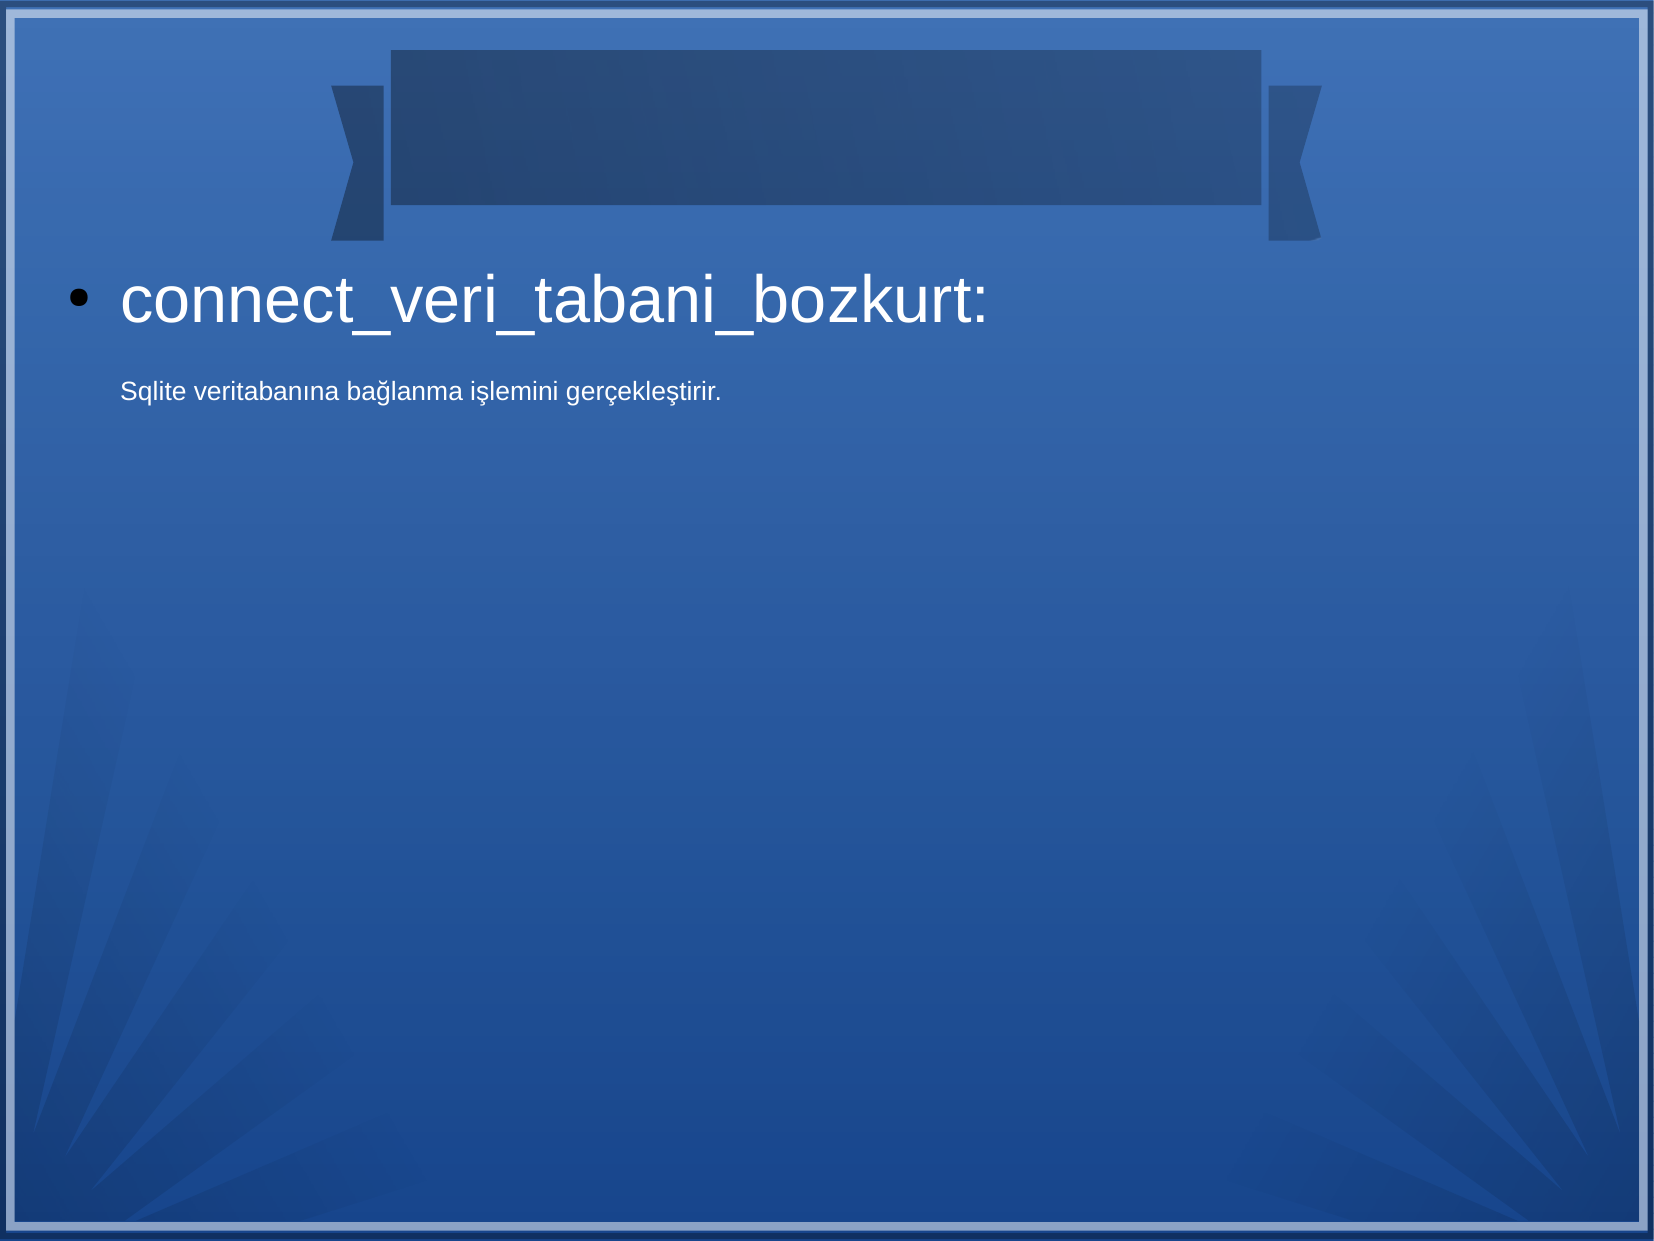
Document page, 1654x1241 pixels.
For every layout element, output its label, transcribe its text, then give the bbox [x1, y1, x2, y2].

list connect_veri_tabani_bozkurt: Sqlite veritabanına bağlanma işlemini gerçekleştirir. [49, 262, 1538, 982]
